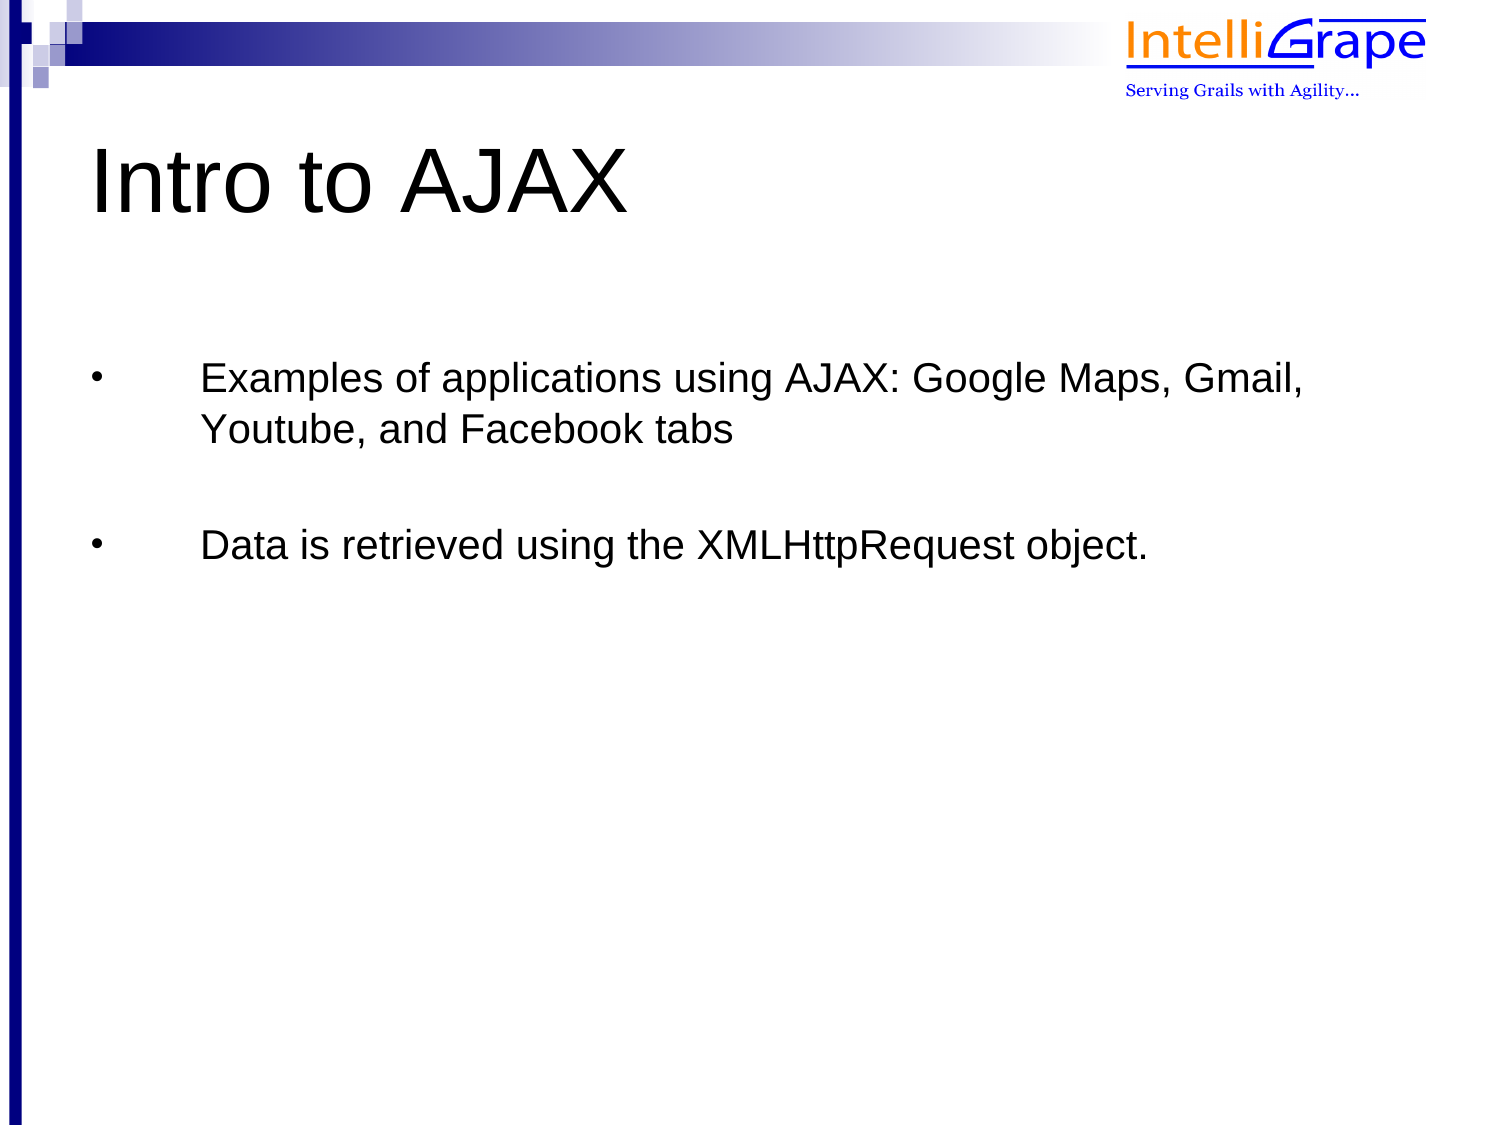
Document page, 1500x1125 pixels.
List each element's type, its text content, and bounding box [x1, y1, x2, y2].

picture [1125, 12, 1426, 100]
list Examples of applications using AJAX: Google Maps, Gmail, Youtube, and Facebook tabs Data is retrieved using the XMLHttpRequest object. [75, 276, 1423, 971]
title Intro to AJAX [75, 74, 1423, 276]
